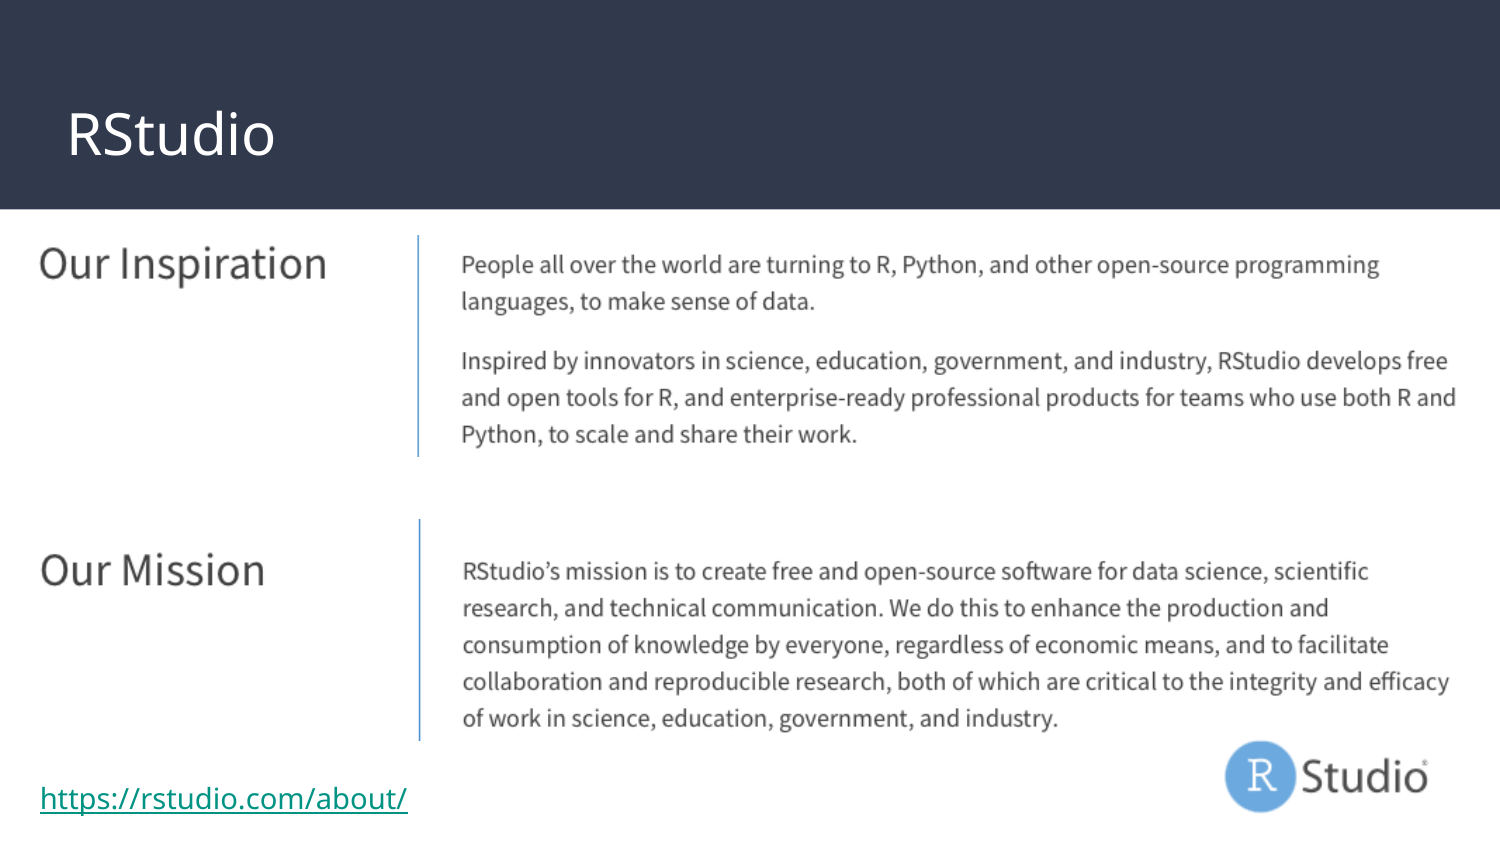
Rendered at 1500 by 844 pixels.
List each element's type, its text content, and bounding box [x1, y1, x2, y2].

title RStudio [51, 82, 1449, 185]
text_box https://rstudio.com/about/ [24, 765, 1212, 826]
picture [24, 235, 1475, 457]
picture [24, 519, 1475, 826]
